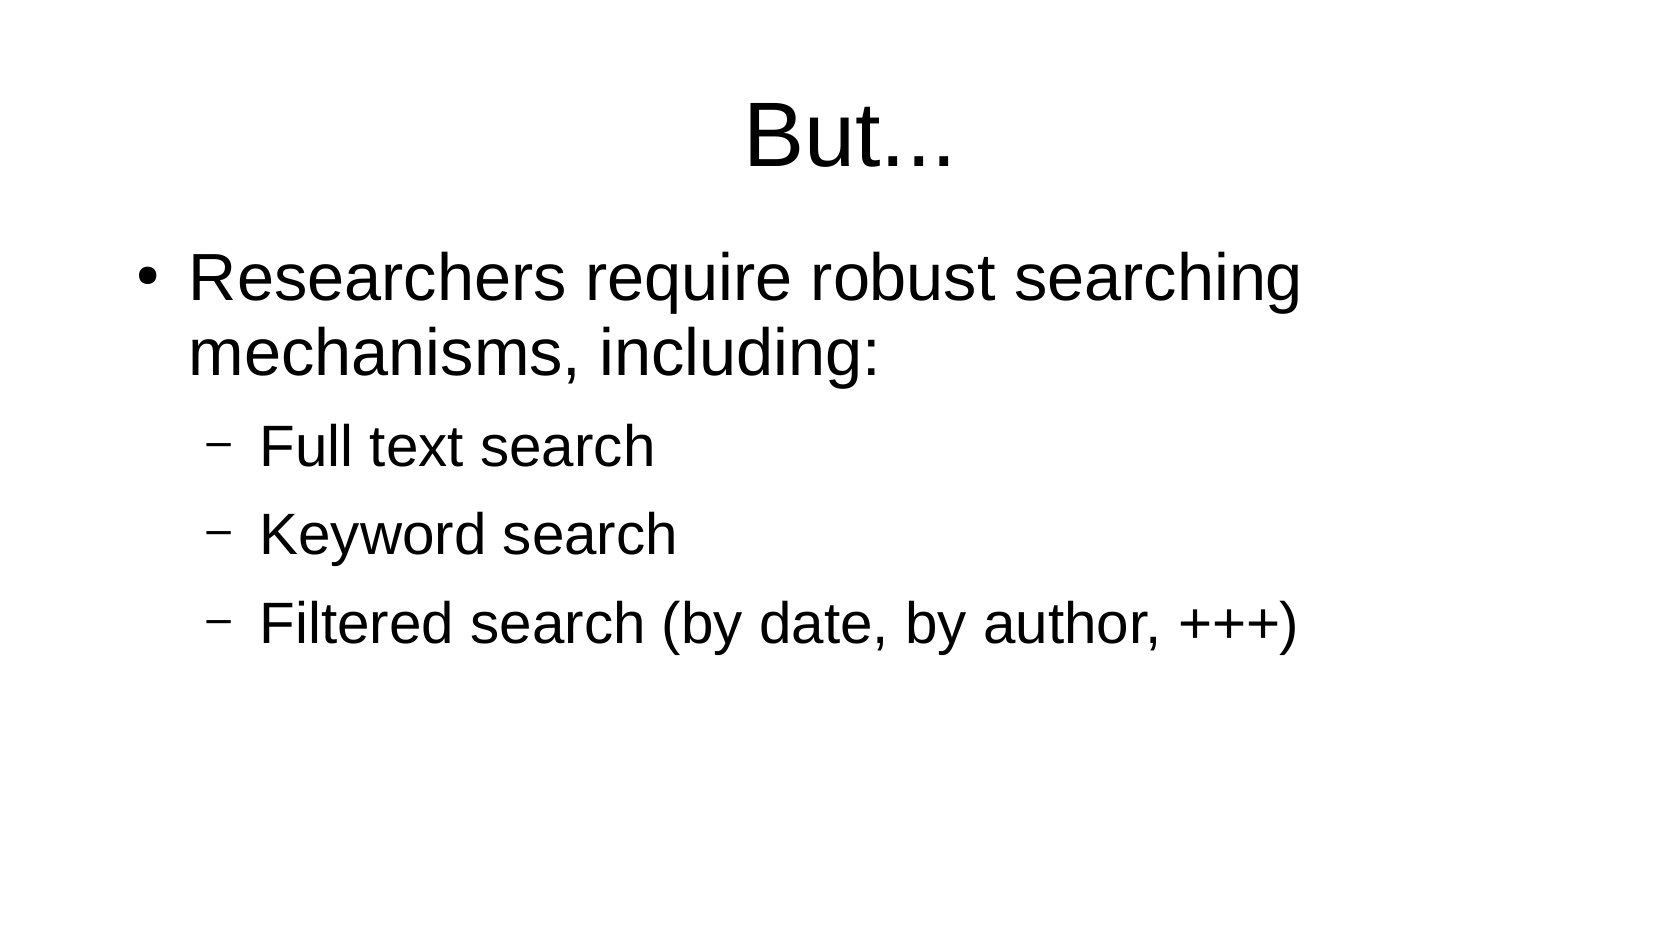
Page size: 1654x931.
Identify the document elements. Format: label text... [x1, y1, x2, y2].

list Researchers require robust searching mechanisms, including: Full text search Keyword search Filtered search (by date, by author, +++) [118, 240, 1607, 780]
title But... [106, 57, 1595, 213]
